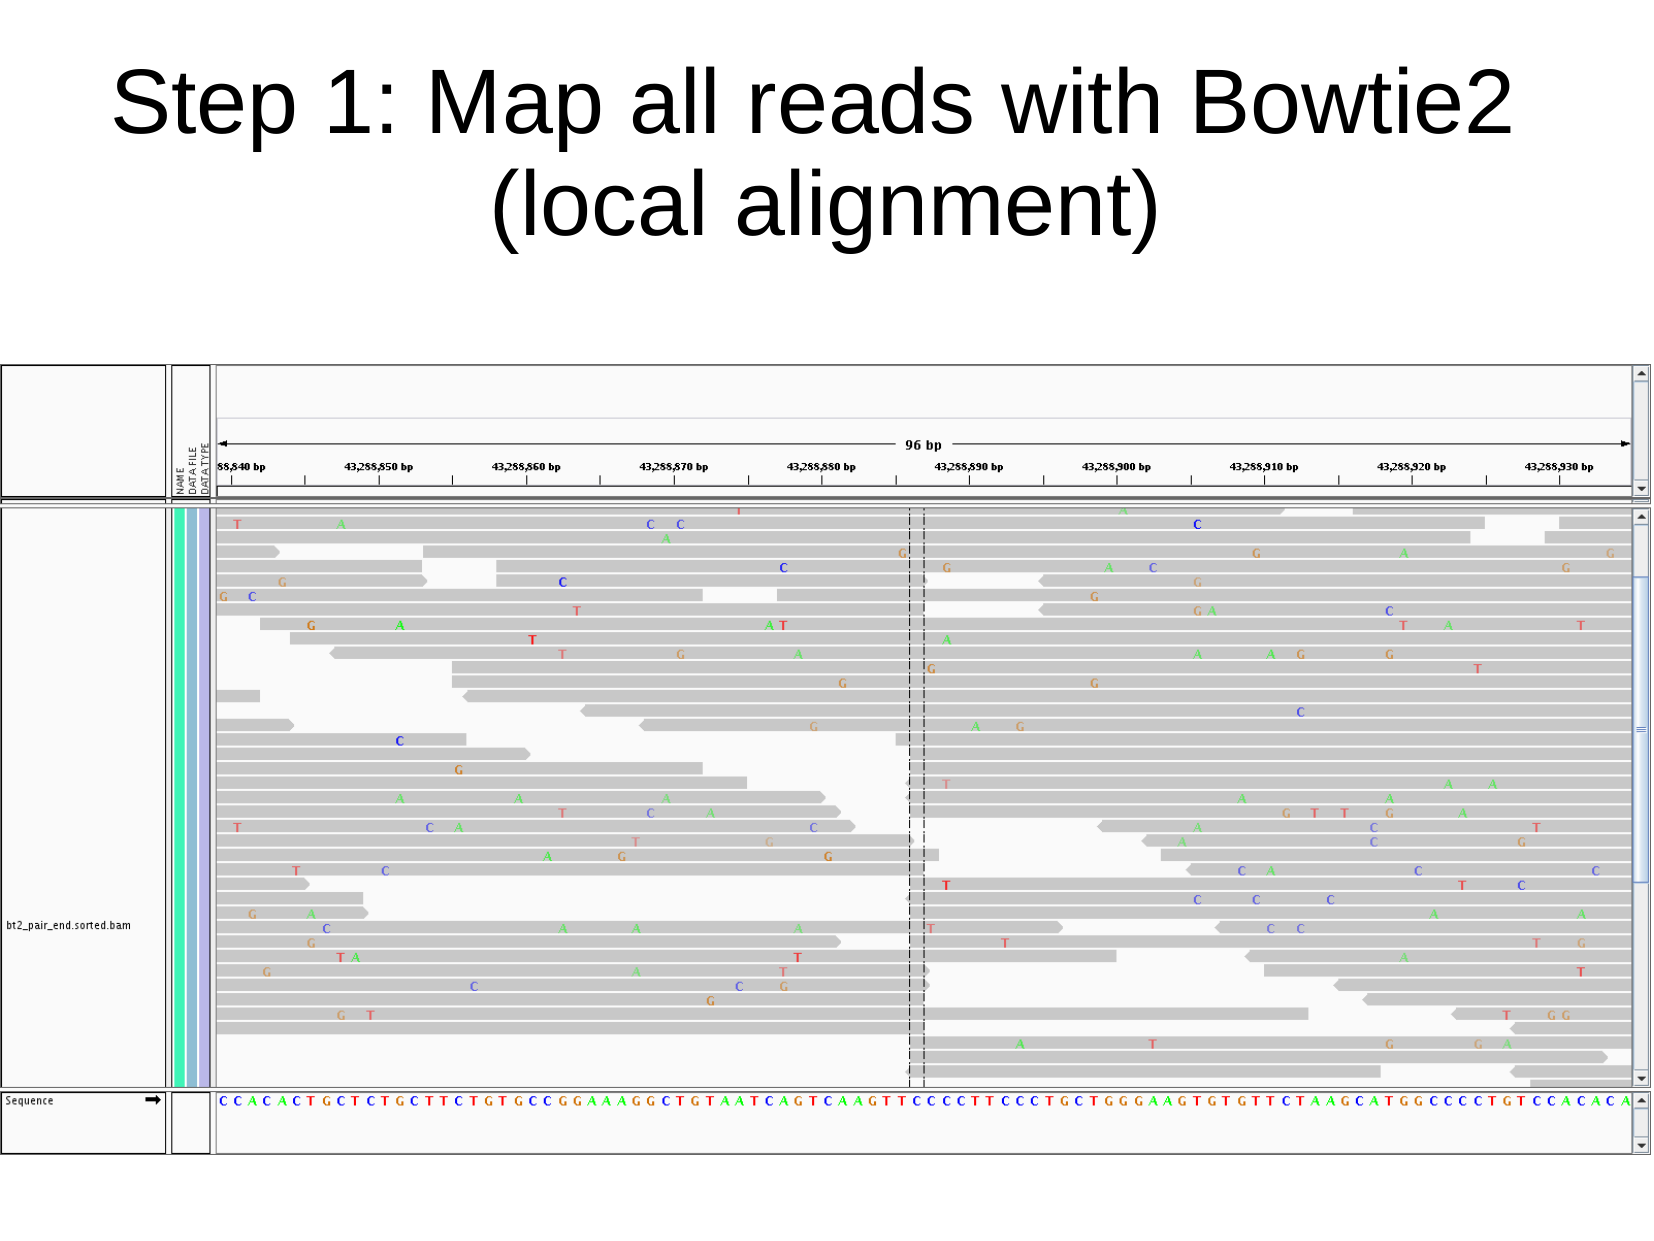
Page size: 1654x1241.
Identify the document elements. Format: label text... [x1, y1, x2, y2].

title Step 1: Map all reads with Bowtie2 (local alignment) [82, 49, 1571, 257]
picture [0, 364, 1651, 1156]
